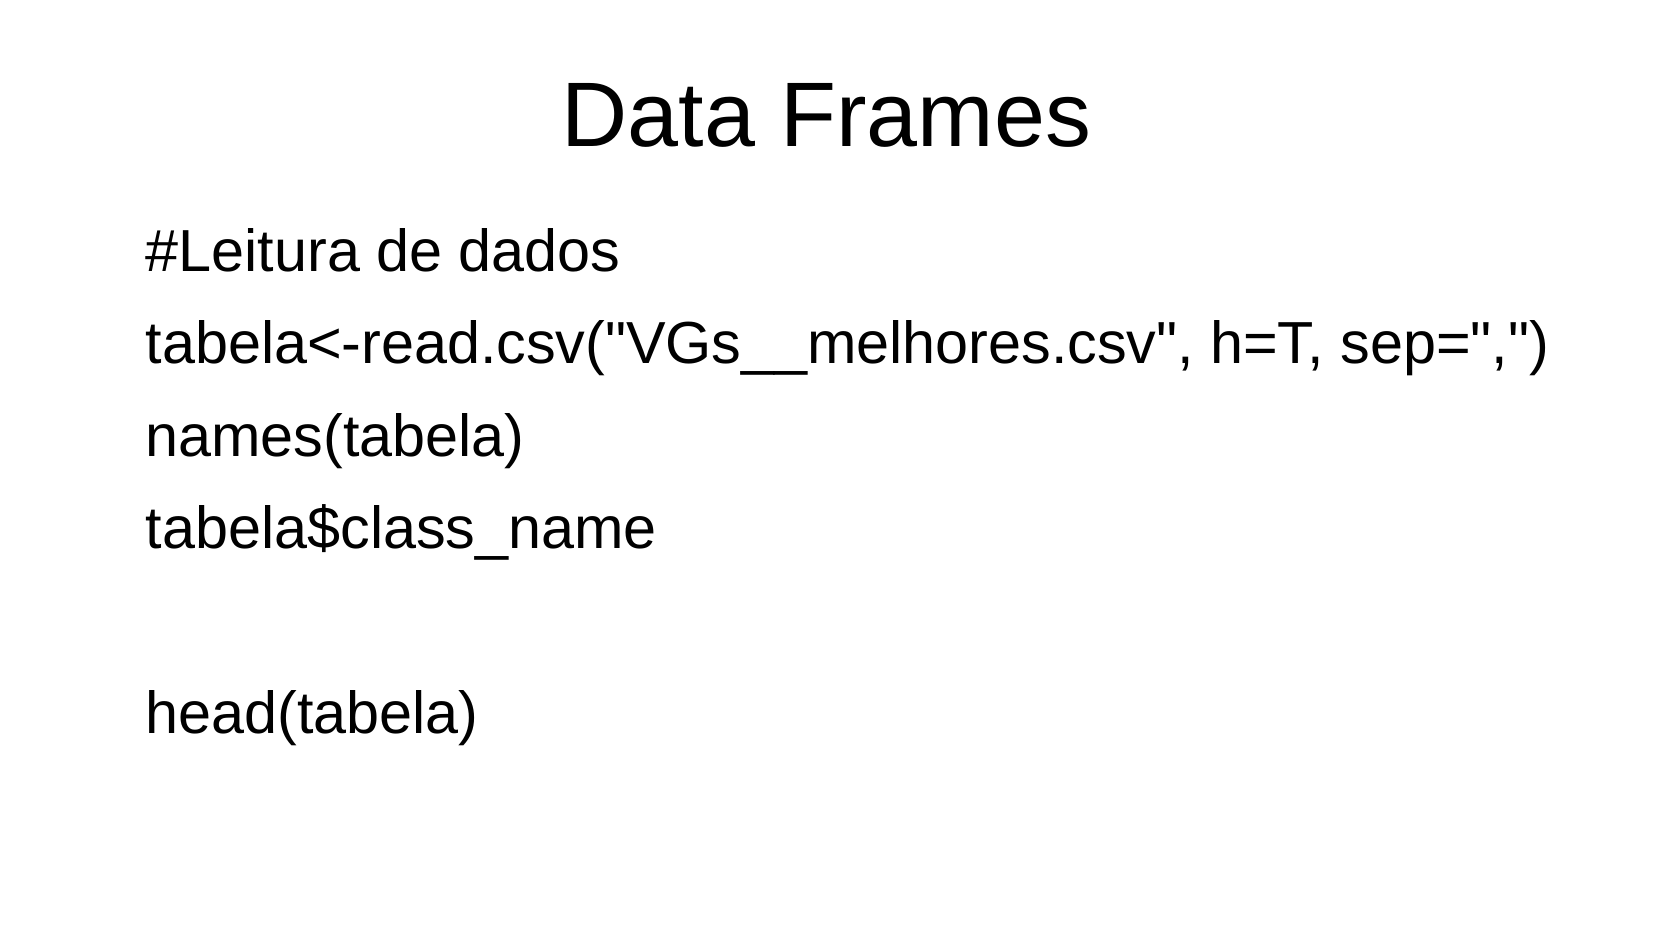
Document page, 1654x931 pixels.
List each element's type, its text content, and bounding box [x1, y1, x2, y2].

list #Leitura de dados tabela<-read.csv("VGs__melhores.csv", h=T, sep=",") names(tabela) tabela$class_name head(tabela) [82, 217, 1571, 758]
title Data Frames [82, 37, 1571, 193]
